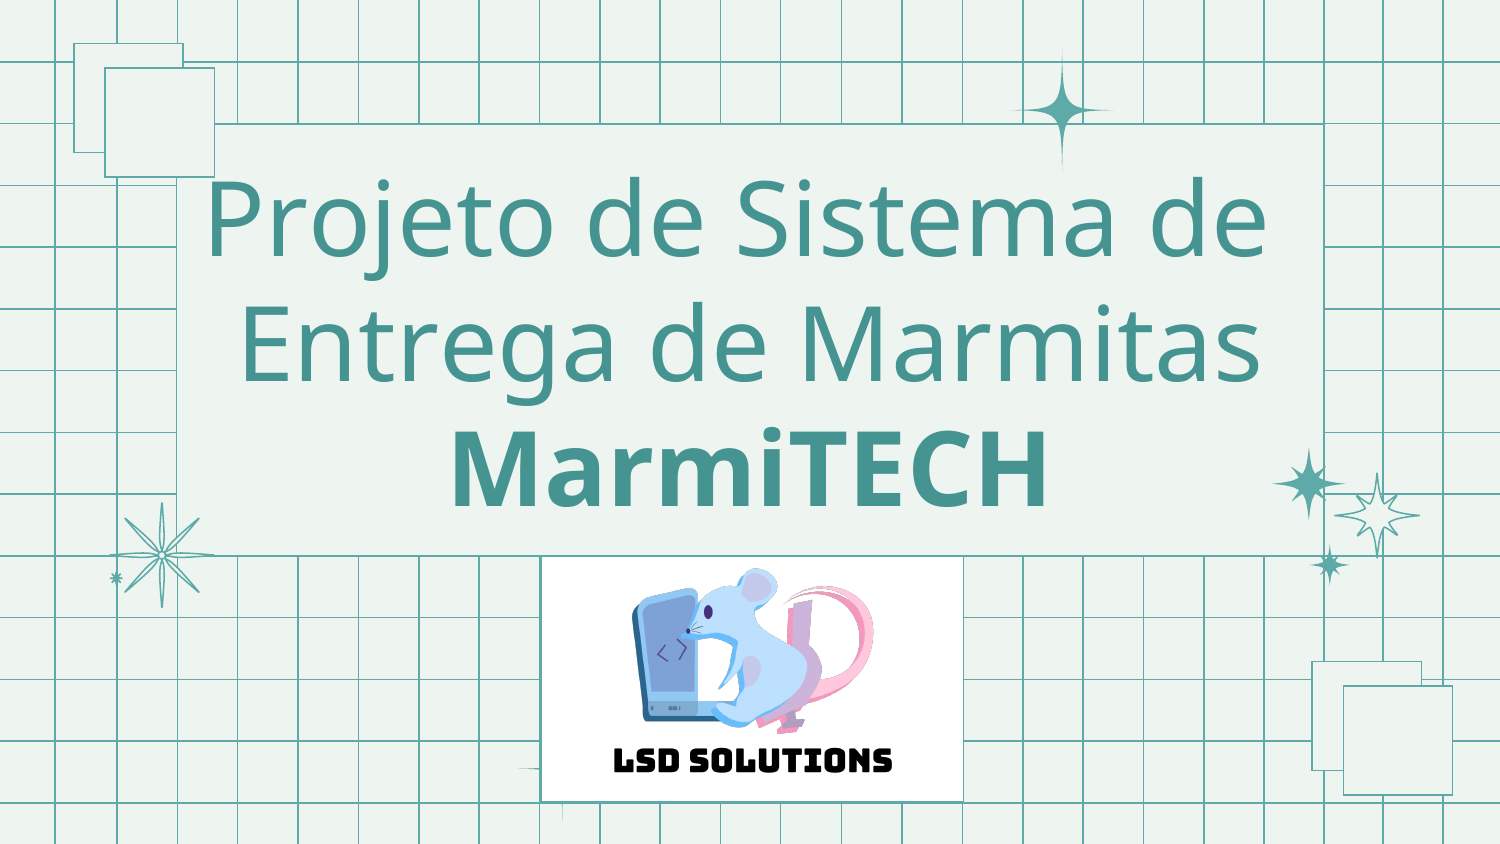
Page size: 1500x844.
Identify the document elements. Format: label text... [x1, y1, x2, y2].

text_box [109, 503, 214, 608]
text_box [893, 556, 963, 802]
title Projeto de Sistema de Entrega de Marmitas MarmiTECH [176, 123, 1324, 557]
text_box [110, 572, 123, 585]
text_box [1272, 447, 1346, 521]
text_box [1312, 662, 1453, 795]
text_box [1334, 473, 1420, 558]
text_box [1309, 544, 1351, 586]
text_box [74, 44, 214, 177]
text_box [541, 556, 612, 802]
text_box [1009, 47, 1115, 174]
picture [612, 556, 893, 802]
